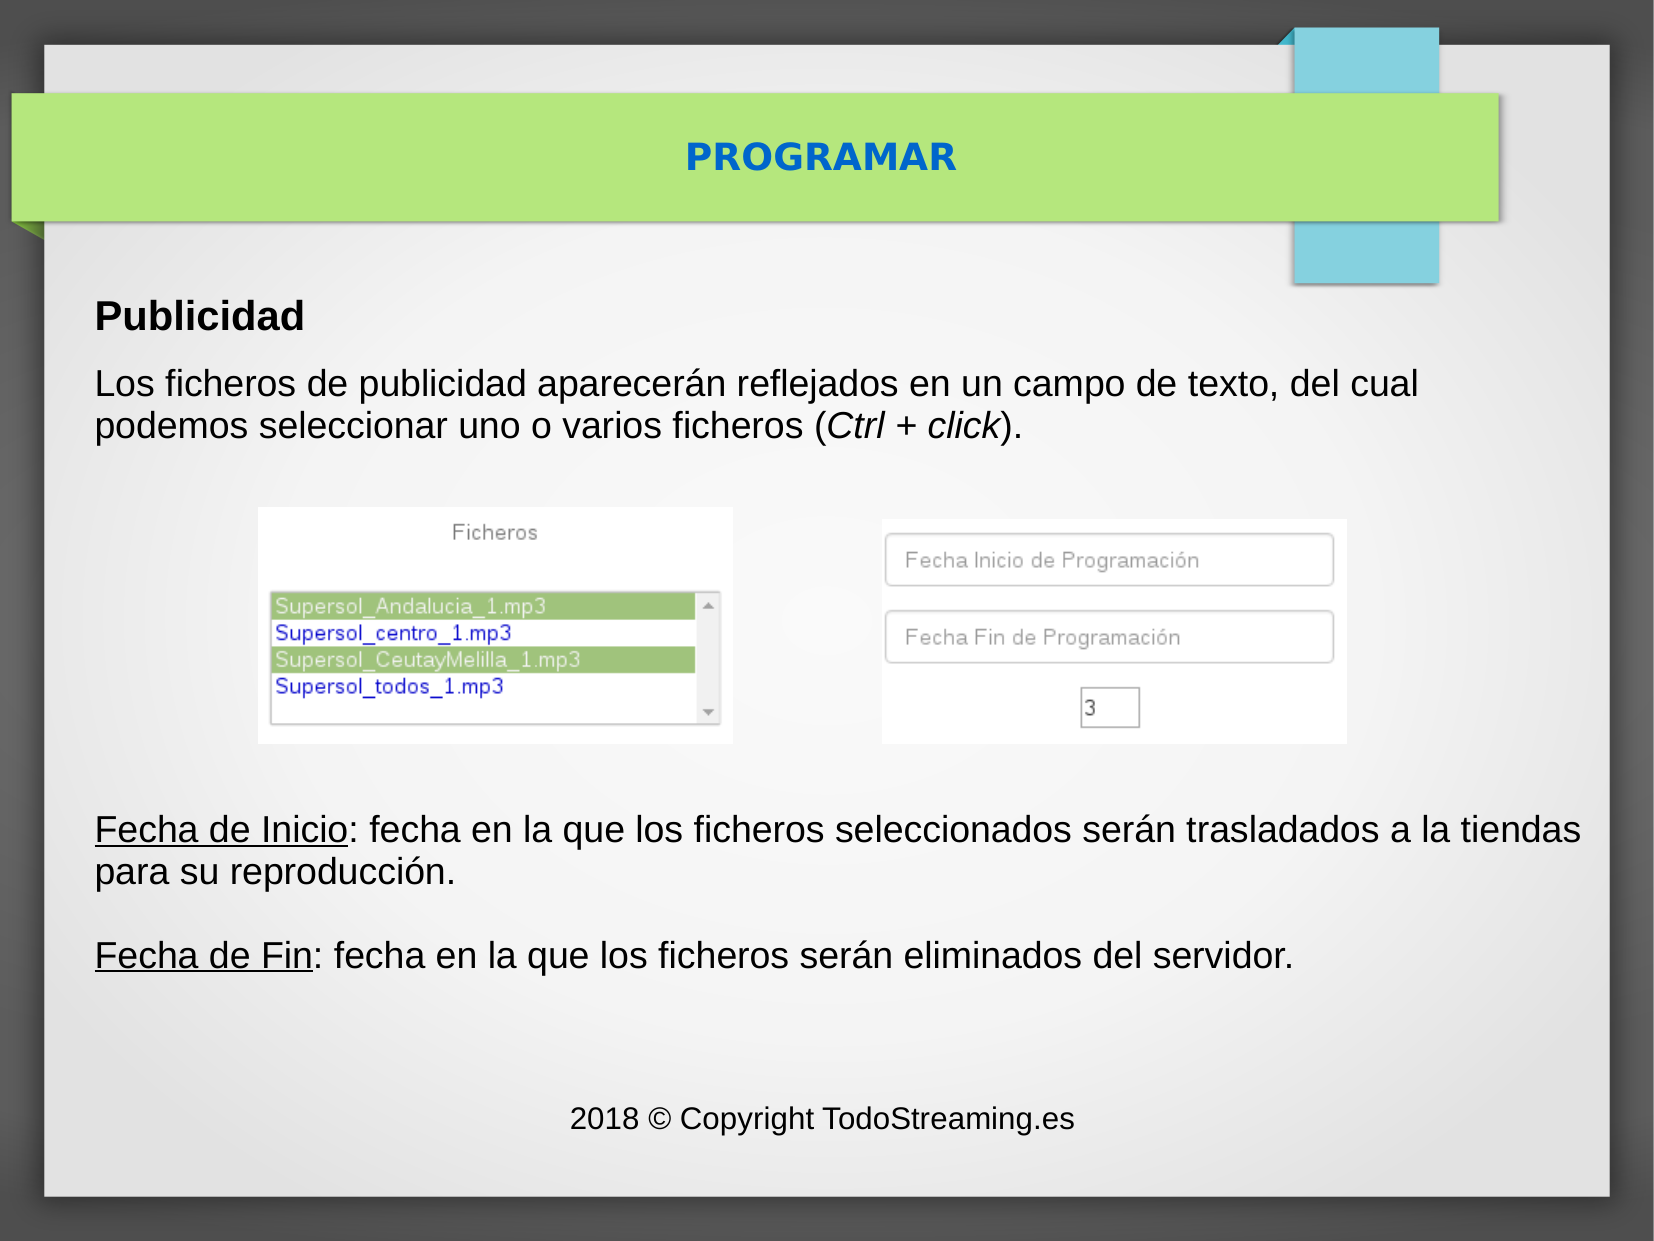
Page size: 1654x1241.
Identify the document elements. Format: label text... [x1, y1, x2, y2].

text_box 2018 © Copyright TodoStreaming.es [555, 1094, 1099, 1146]
picture [0, 0, 1654, 1241]
title PROGRAMAR [685, 113, 969, 201]
text_box Publicidad [94, 283, 319, 348]
text_box Fecha de Inicio: fecha en la que los ficheros seleccionados serán trasladados a la tiendas para su reproducción. Fecha de Fin: fecha en la que los ficheros serán eliminados del servidor. [94, 808, 1583, 1019]
text_box Los ficheros de publicidad aparecerán reflejados en un campo de texto, del cual podemos seleccionar uno o varios ficheros (Ctrl + click). [94, 361, 1583, 449]
